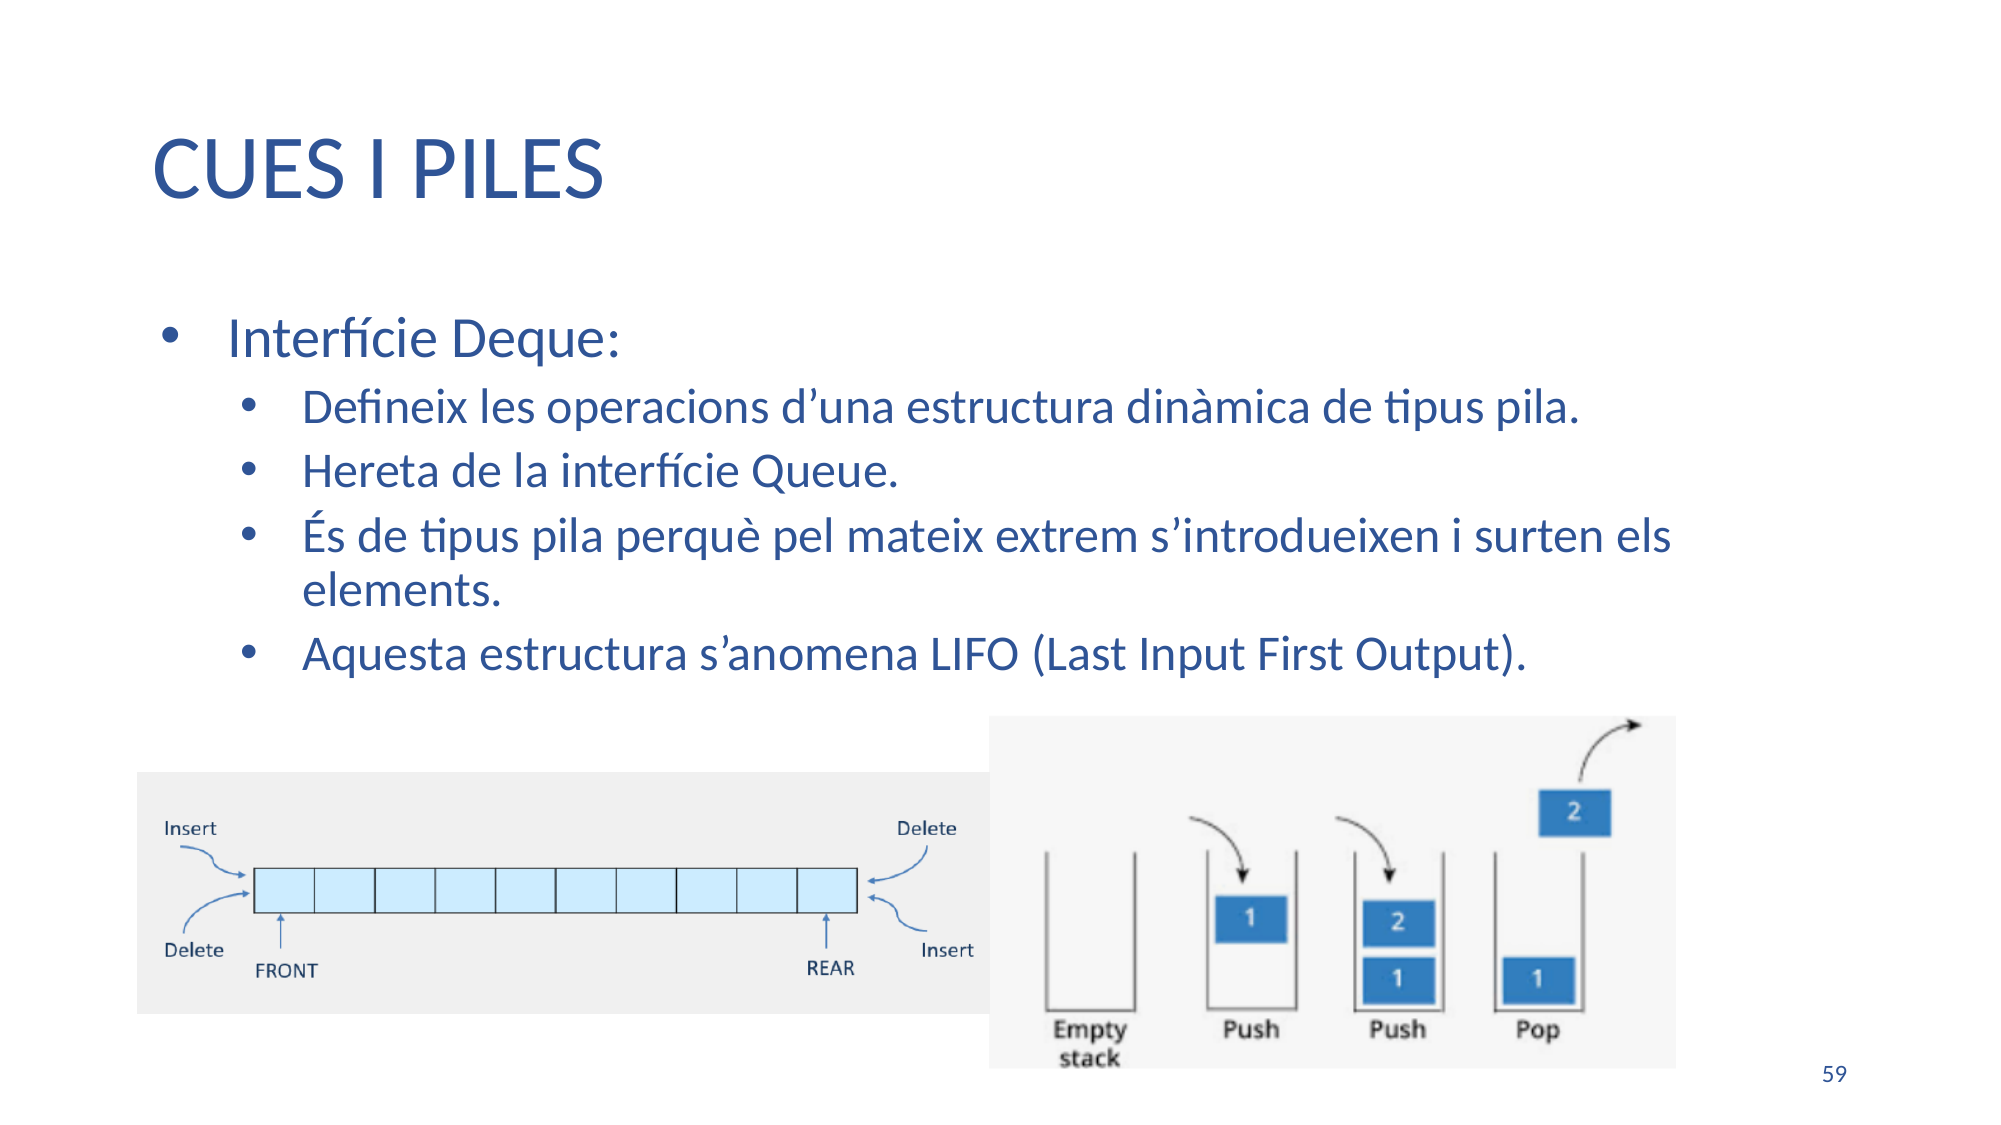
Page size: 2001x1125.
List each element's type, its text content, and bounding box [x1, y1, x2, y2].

title CUES I PILES [137, 59, 1863, 278]
slide_number <number> [1412, 1042, 1863, 1103]
list Interfície Deque: Defineix les operacions d’una estructura dinàmica de tipus pila. Hereta de la interfície Queue. És de tipus pila perquè pel mateix extrem s’introdueixen i surten els elements. Aquesta estructura s’anomena LIFO (Last Input First Output). [137, 299, 1863, 1014]
picture [137, 710, 1676, 1075]
